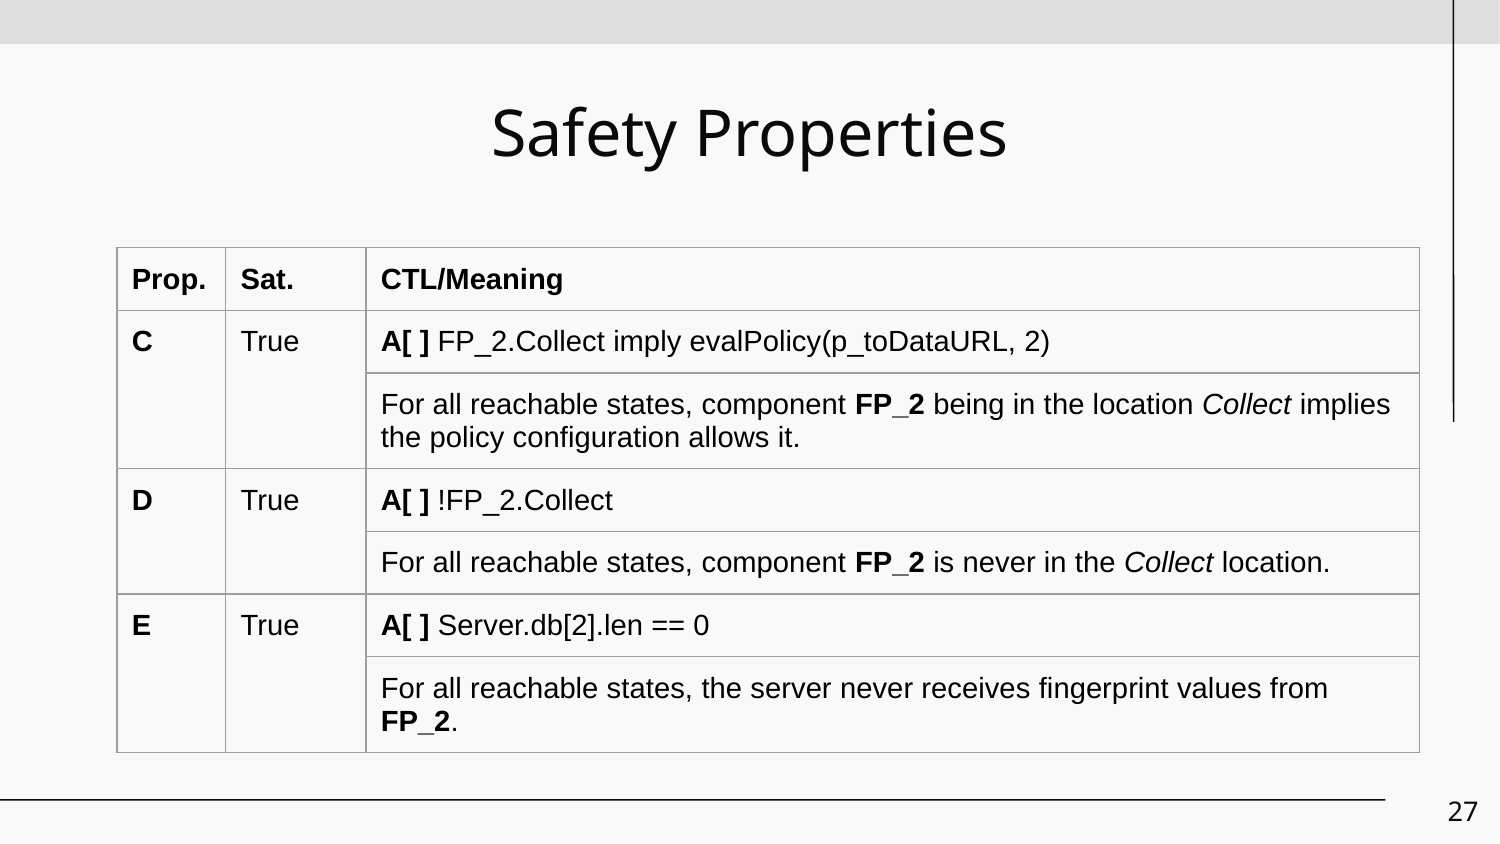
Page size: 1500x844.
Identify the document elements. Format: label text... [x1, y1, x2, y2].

table_cell For all reachable states, component FP_2 is never in the Collect location. [367, 532, 1419, 593]
slide_number <number> [1403, 779, 1494, 844]
table_cell True [226, 595, 365, 752]
table_cell For all reachable states, the server never receives fingerprint values from FP_2. [367, 657, 1419, 752]
table_header CTL/Meaning [367, 248, 1419, 310]
table_cell A[ ] Server.db[2].len == 0 [367, 595, 1419, 656]
title Safety Properties [116, 77, 1383, 168]
table_header Sat. [226, 248, 365, 310]
table_cell E [118, 595, 225, 752]
table_header Prop. [118, 248, 225, 310]
table_cell True [226, 469, 365, 593]
table_cell For all reachable states, component FP_2 being in the location Collect implies the policy configuration allows it. [367, 374, 1419, 468]
table_cell A[ ] !FP_2.Collect [367, 469, 1419, 531]
table_cell D [118, 469, 225, 593]
table_cell True [226, 311, 365, 468]
table_cell C [118, 311, 225, 468]
table_cell A[ ] FP_2.Collect imply evalPolicy(p_toDataURL, 2) [367, 311, 1419, 372]
